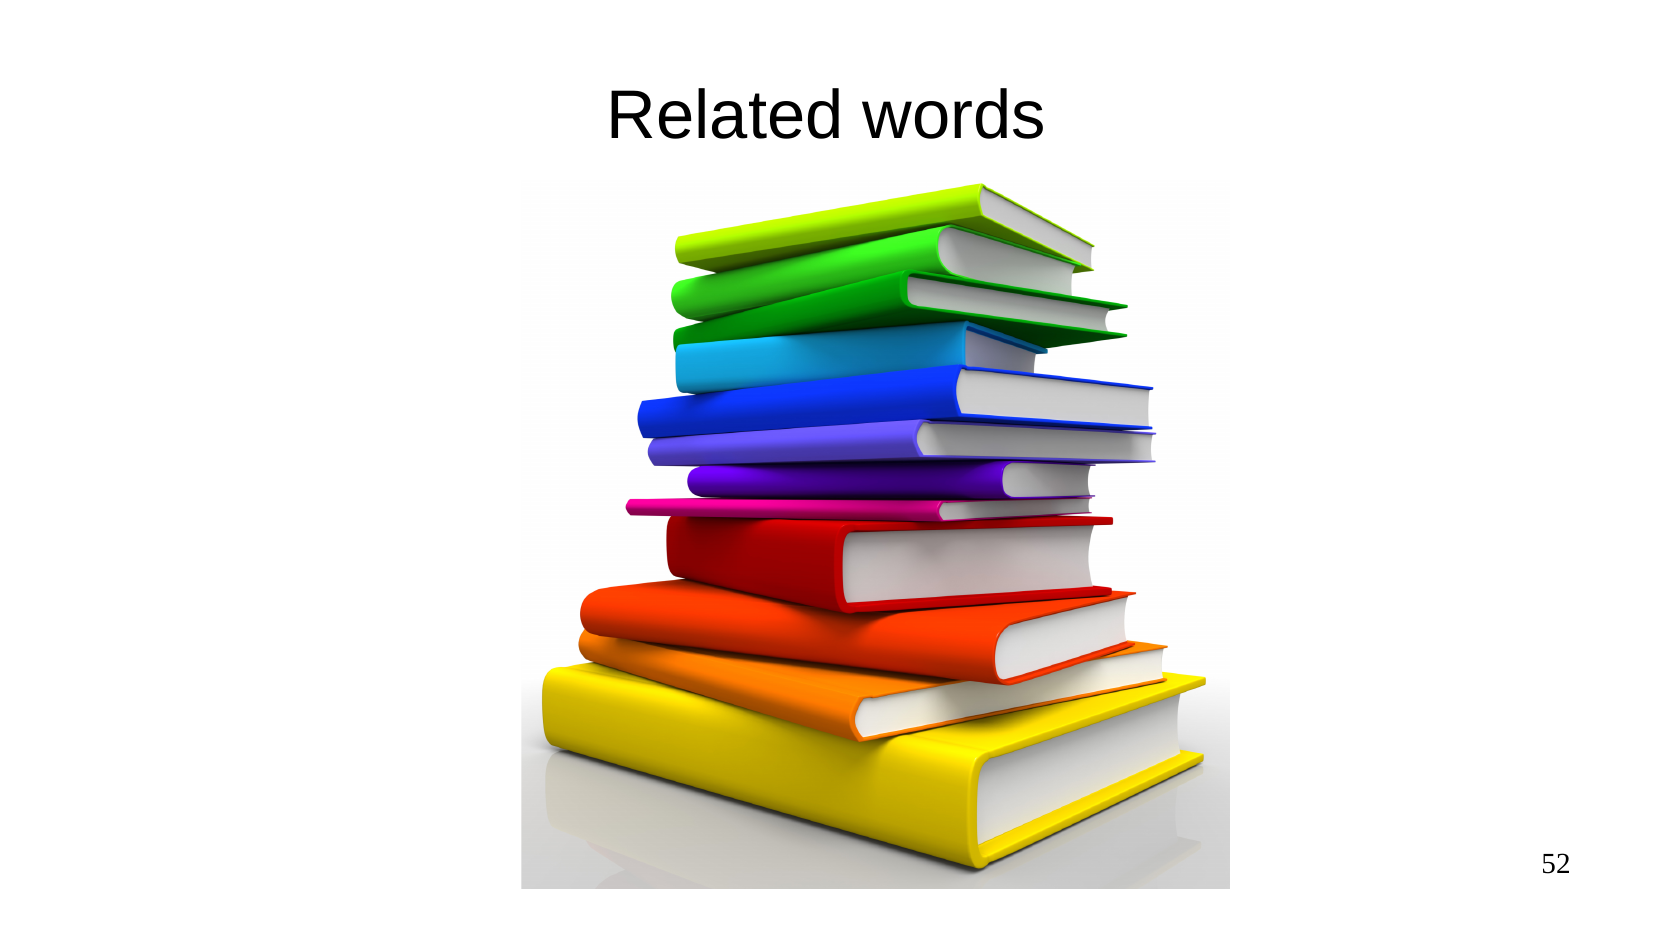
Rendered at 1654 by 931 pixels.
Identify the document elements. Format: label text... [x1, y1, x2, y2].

picture [521, 180, 1231, 889]
title Related words [82, 37, 1571, 193]
